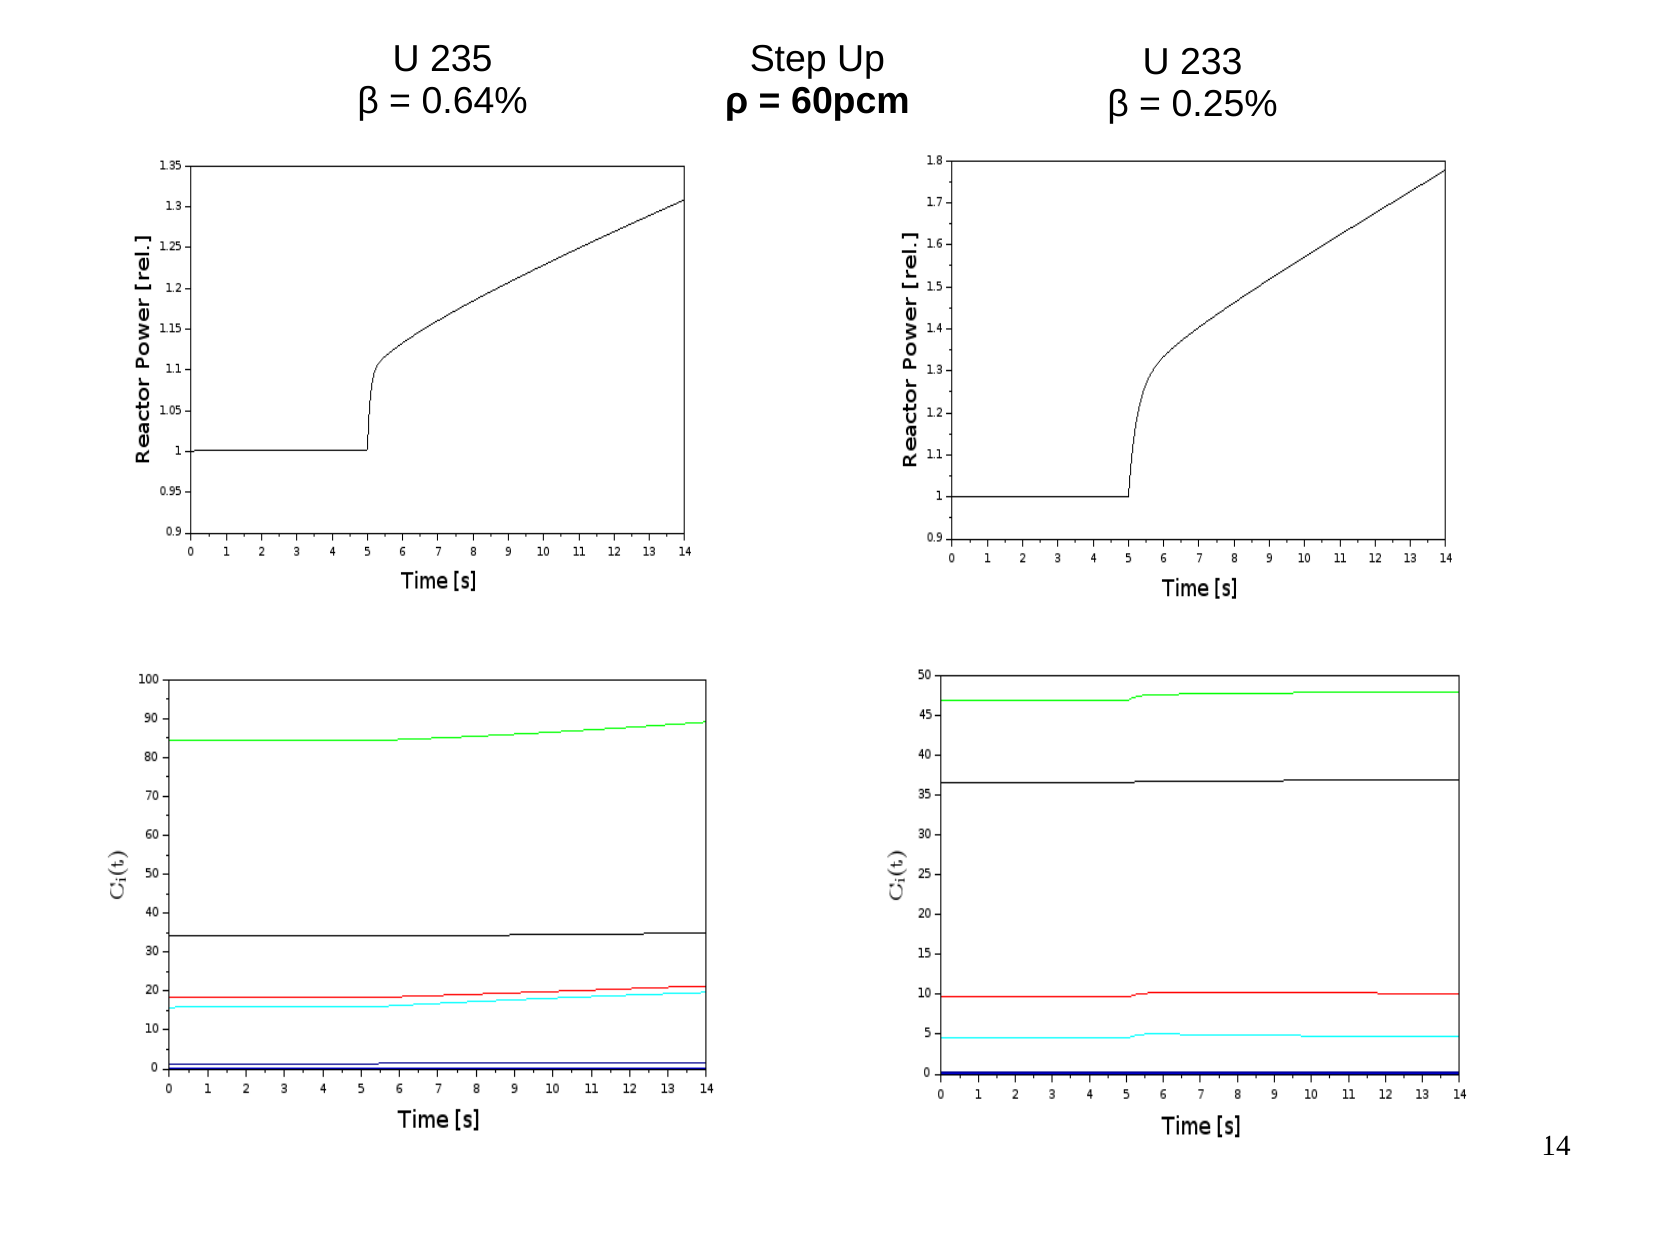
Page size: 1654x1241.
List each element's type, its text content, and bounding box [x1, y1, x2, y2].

text_box U 233 β = 0.25% [975, 33, 1411, 133]
picture [109, 104, 767, 601]
picture [80, 614, 796, 1141]
picture [855, 97, 1546, 1147]
text_box Step Up ρ = 60pcm [675, 30, 961, 129]
text_box U 235 β = 0.64% [225, 30, 661, 129]
